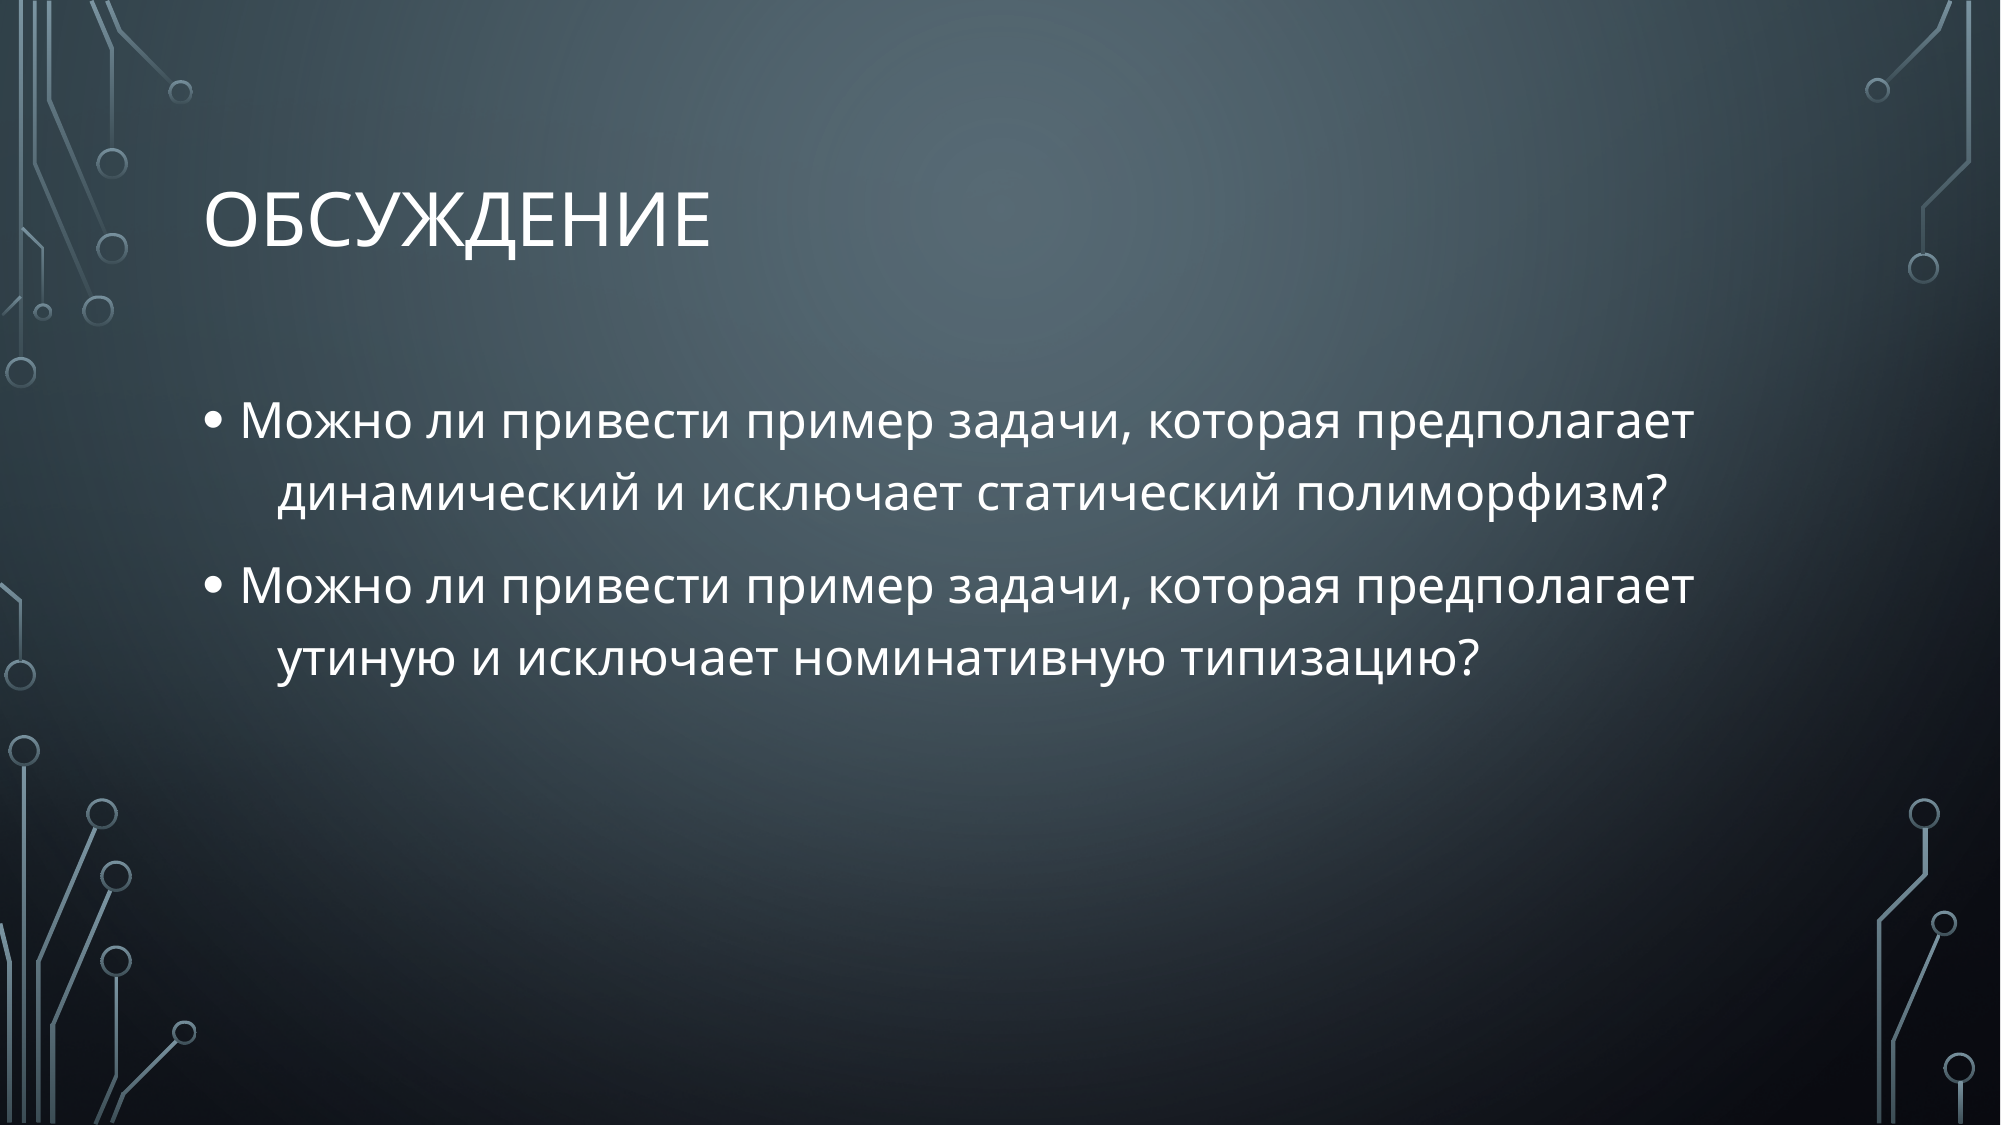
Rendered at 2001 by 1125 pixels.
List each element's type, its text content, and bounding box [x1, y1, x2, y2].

list Можно ли привести пример задачи, которая предполагает динамический и исключает статический полиморфизм? Можно ли привести пример задачи, которая предполагает утиную и исключает номинативную типизацию? [187, 369, 1813, 951]
title обсуждение [187, 101, 1813, 344]
